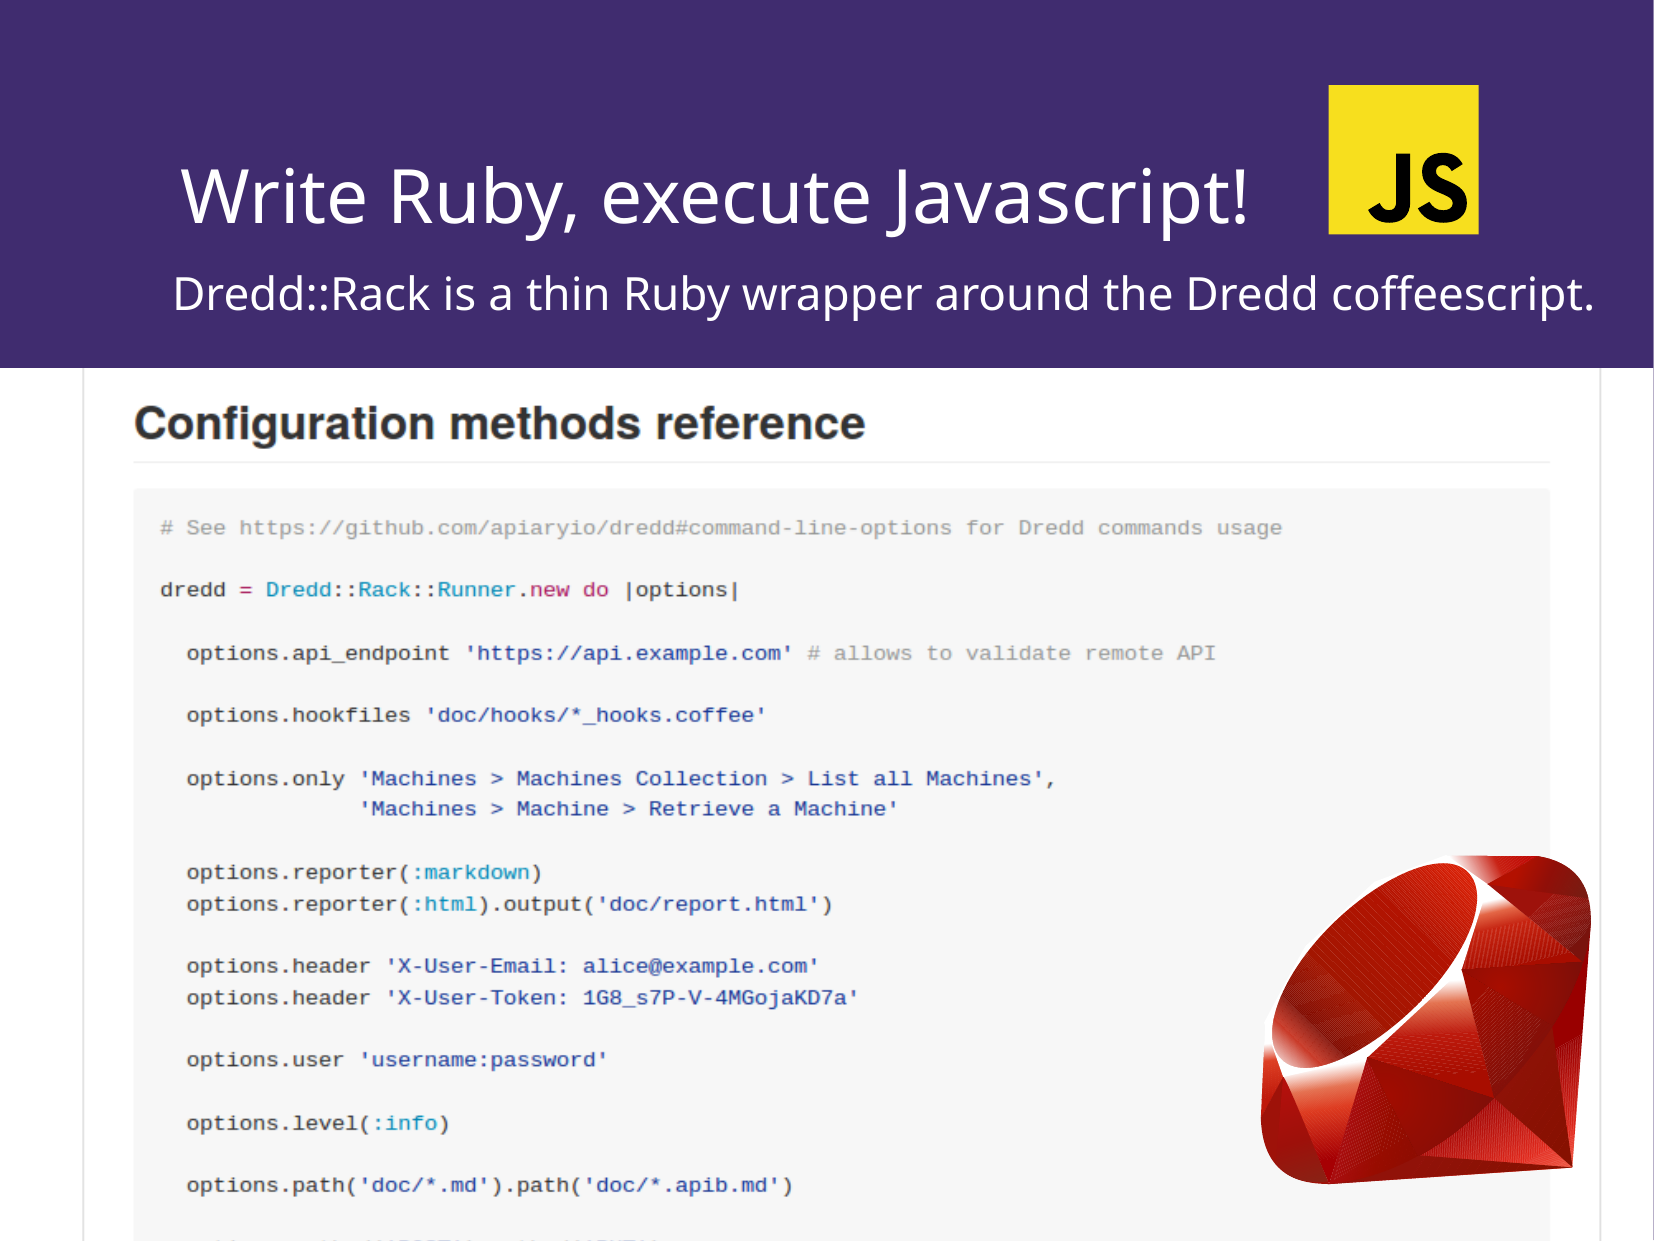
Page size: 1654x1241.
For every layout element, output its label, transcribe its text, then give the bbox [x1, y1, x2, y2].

text_box Dredd::Rack is a thin Ruby wrapper around the Dredd coffeescript. [157, 253, 1560, 329]
text_box Write Ruby, execute Javascript! [165, 135, 1258, 236]
picture [1328, 84, 1479, 235]
text_box [0, 0, 1654, 368]
picture [0, 368, 1654, 1241]
